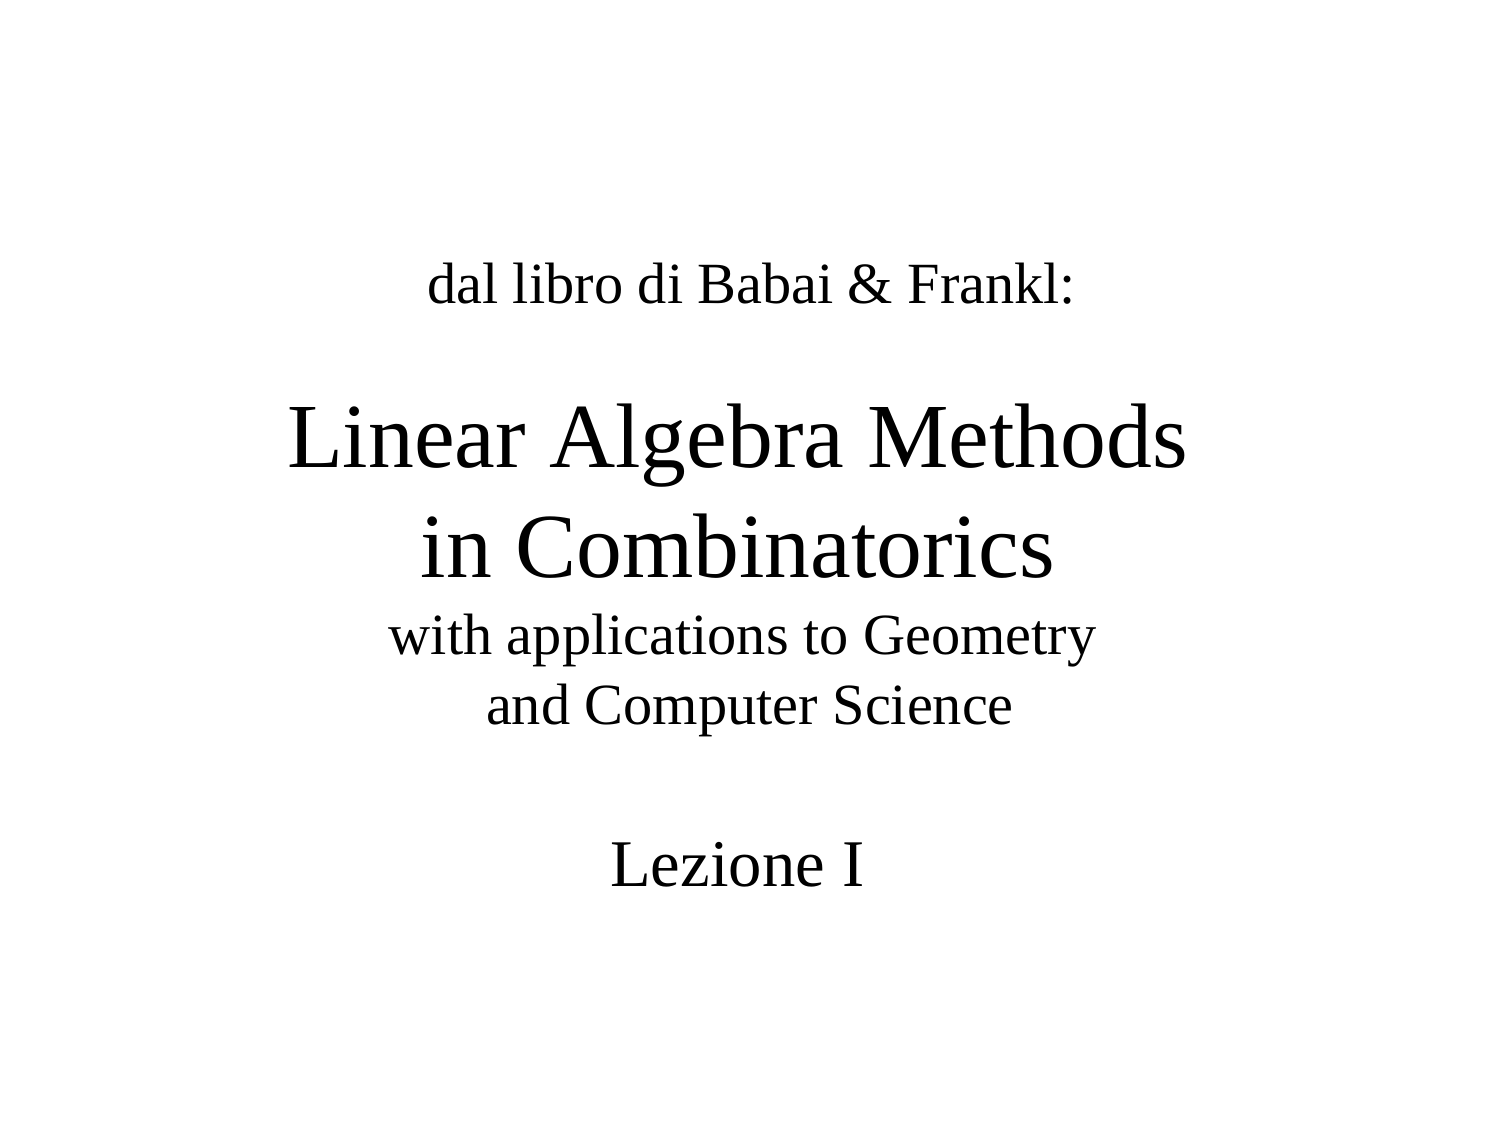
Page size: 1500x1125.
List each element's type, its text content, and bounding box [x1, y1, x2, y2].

text_box dal libro di Babai & Frankl: [412, 237, 1092, 323]
title Linear Algebra Methods in Combinatorics with applications to Geometry and Computer Science [112, 368, 1388, 744]
subtitle Lezione I [212, 812, 1263, 963]
